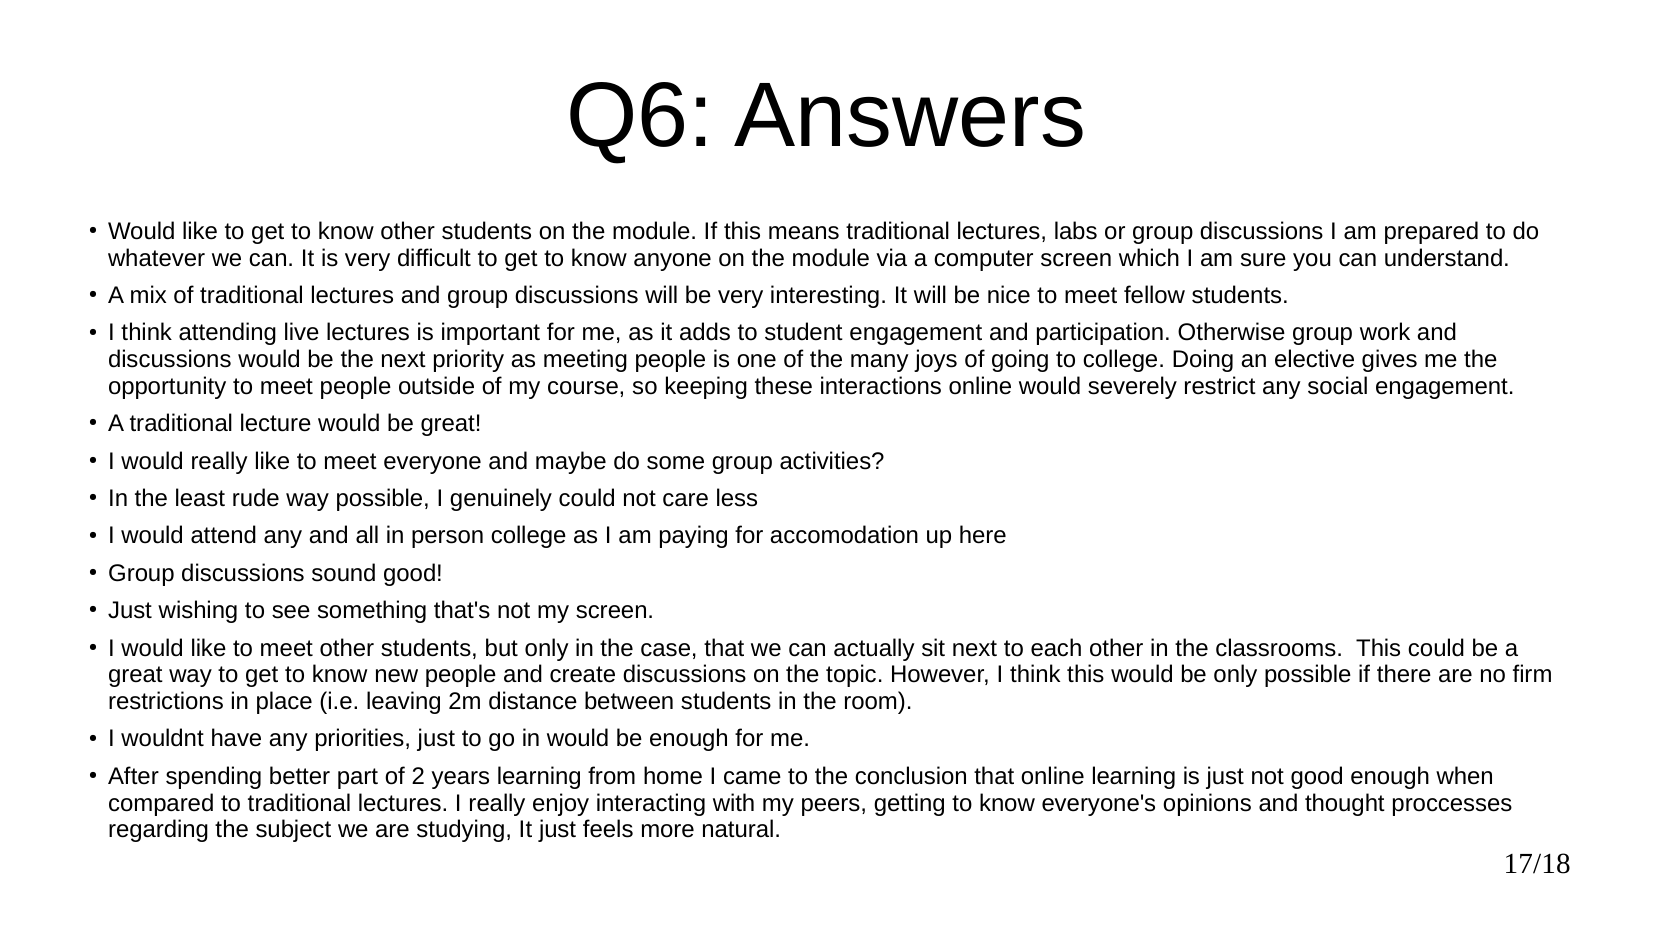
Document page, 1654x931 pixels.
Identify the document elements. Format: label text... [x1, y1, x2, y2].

title Q6: Answers [82, 37, 1571, 193]
list Would like to get to know other students on the module. If this means traditional lectures, labs or group discussions I am prepared to do whatever we can. It is very difficult to get to know anyone on the module via a computer screen which I am sure you can understand. A mix of traditional lectures and group discussions will be very interesting. It will be nice to meet fellow students. I think attending live lectures is important for me, as it adds to student engagement and participation. Otherwise group work and discussions would be the next priority as meeting people is one of the many joys of going to college. Doing an elective gives me the opportunity to meet people outside of my course, so keeping these interactions online would severely restrict any social engagement. A traditional lecture would be great! I would really like to meet everyone and maybe do some group activities? In the least rude way possible, I genuinely could not care less I would attend any and all in person college as I am paying for accomodation up here Group discussions sound good! Just wishing to see something that's not my screen. I would like to meet other students, but only in the case, that we can actually sit next to each other in the classrooms. This could be a great way to get to know new people and create discussions on the topic. However, I think this would be only possible if there are no firm restrictions in place (i.e. leaving 2m distance between students in the room). I wouldnt have any priorities, just to go in would be enough for me. After spending better part of 2 years learning from home I came to the conclusion that online learning is just not good enough when compared to traditional lectures. I really enjoy interacting with my peers, getting to know everyone's opinions and thought proccesses regarding the subject we are studying, It just feels more natural. [82, 217, 1571, 886]
